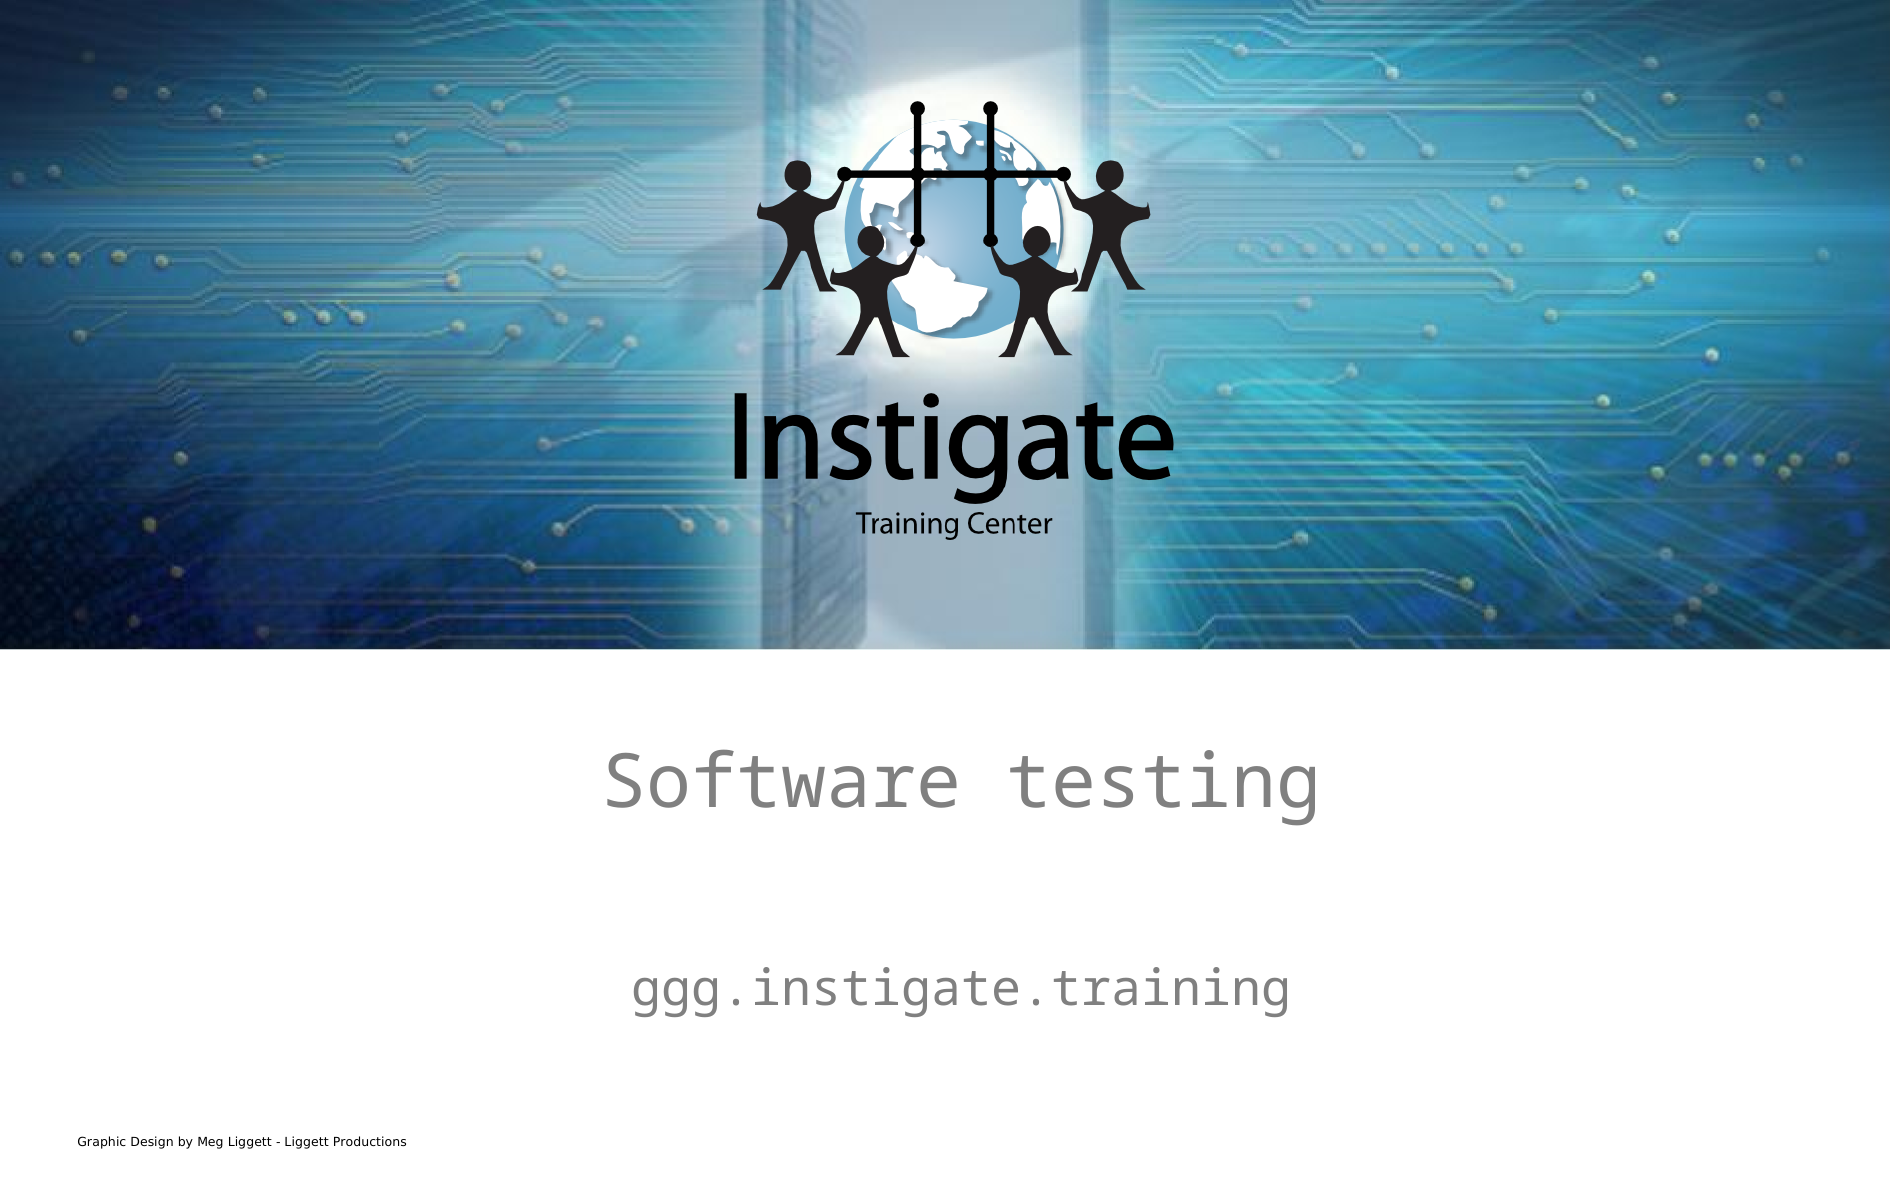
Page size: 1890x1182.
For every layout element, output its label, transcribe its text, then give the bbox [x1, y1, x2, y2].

subtitle Software testing ggg.instigate.training [300, 726, 1623, 1056]
picture [0, 0, 1890, 650]
